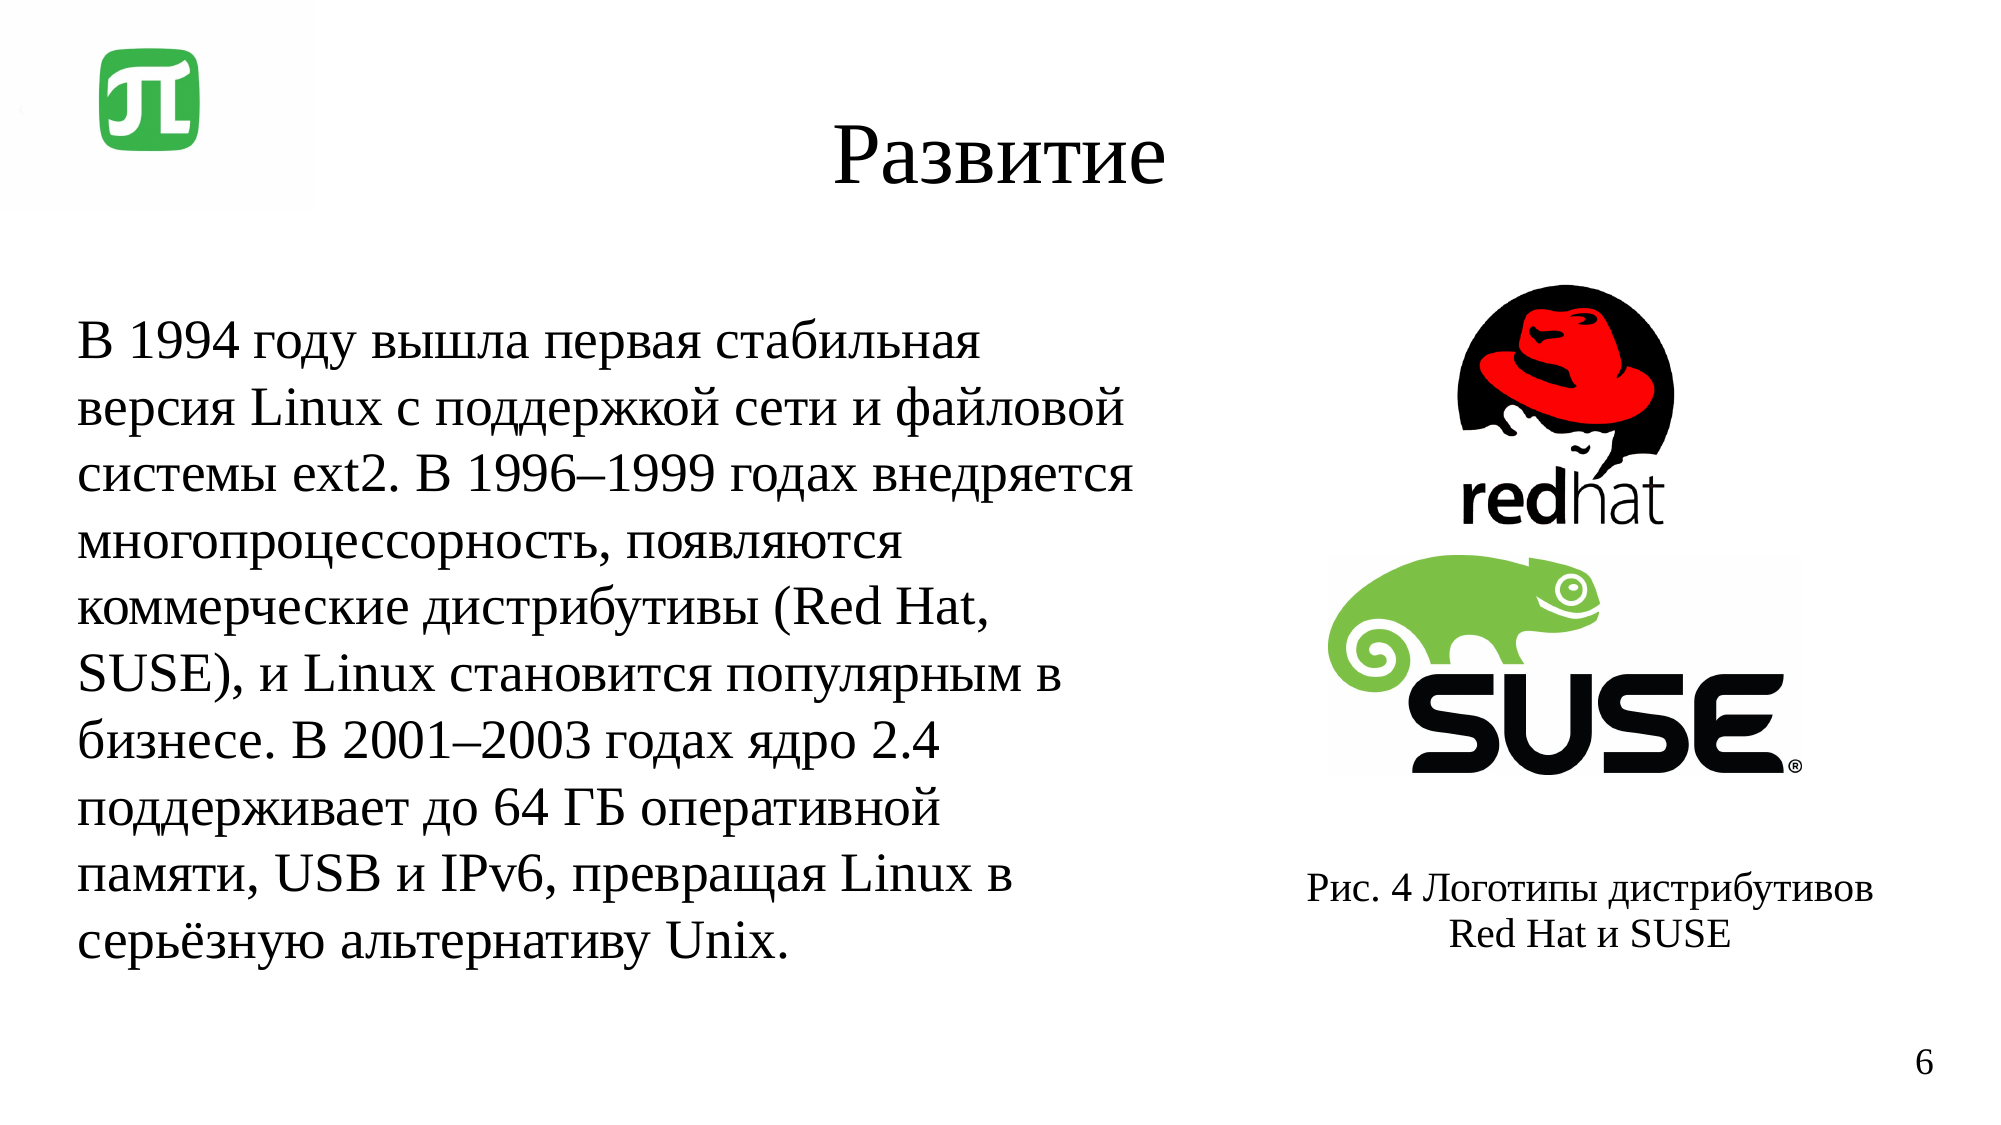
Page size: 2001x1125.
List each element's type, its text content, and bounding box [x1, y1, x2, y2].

text_box 6 [1900, 1033, 1949, 1090]
picture [0, 0, 315, 211]
title Развитие [137, 99, 1863, 317]
picture [1299, 265, 1831, 776]
text_box Рис. 4 Логотипы дистрибутивов Red Hat и SUSE [1280, 856, 1901, 1010]
list В 1994 году вышла первая стабильная версия Linux с поддержкой сети и файловой системы ext2. В 1996–1999 годах внедряется многопроцессорность, появляются коммерческие дистрибутивы (Red Hat, SUSE), и Linux становится популярным в бизнесе. В 2001–2003 годах ядро 2.4 поддерживает до 64 ГБ оперативной памяти, USB и IPv6, превращая Linux в серьёзную альтернативу Unix. [29, 295, 1152, 1004]
